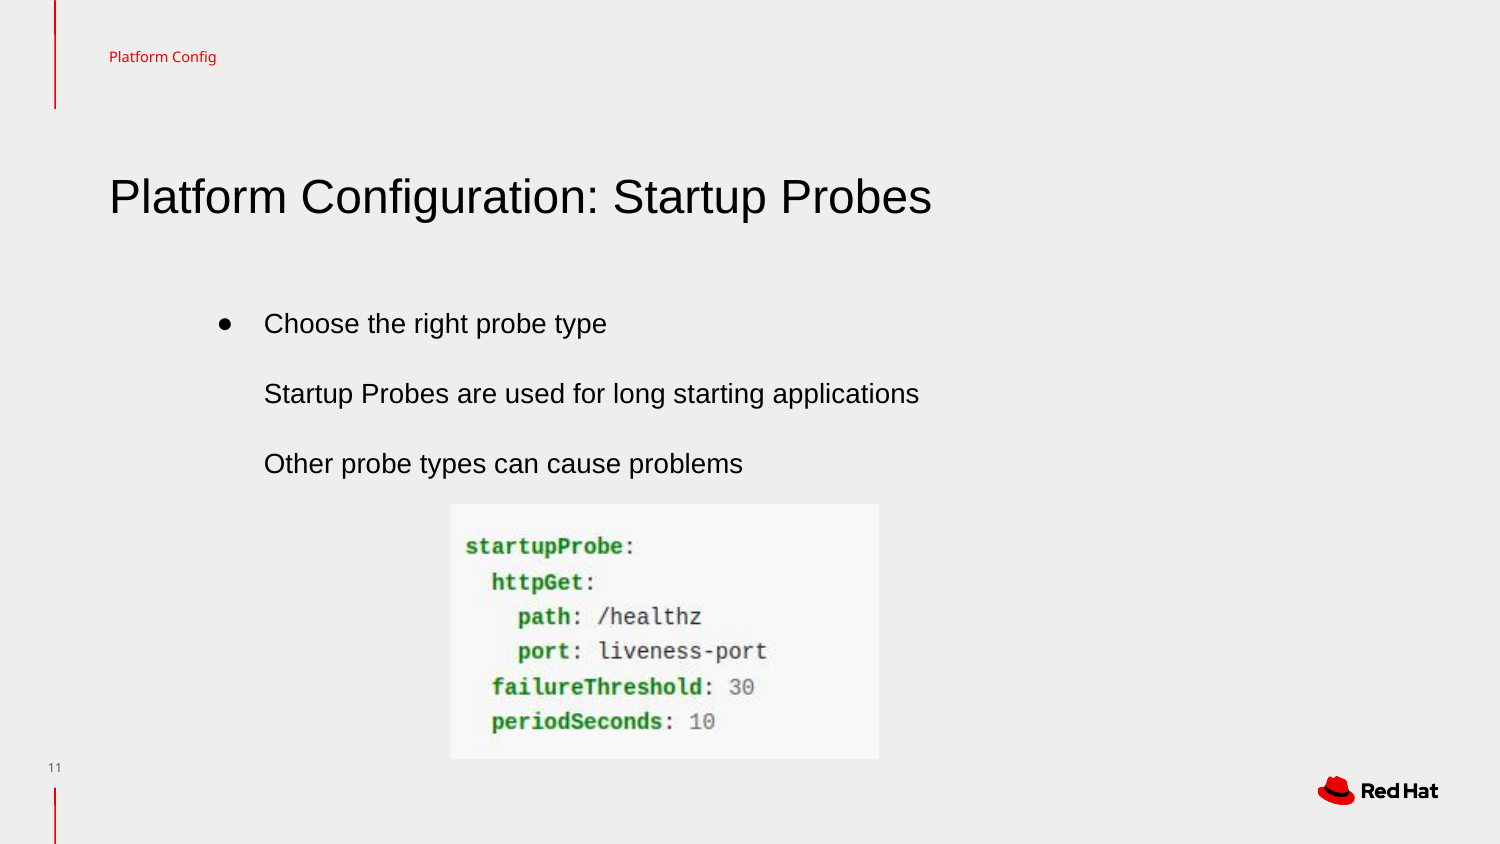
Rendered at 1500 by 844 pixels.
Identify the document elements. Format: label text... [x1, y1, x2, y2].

subtitle Platform Config [55, 6, 689, 108]
title Platform Configuration: Startup Probes [55, 145, 1285, 265]
picture [451, 504, 879, 760]
slide_number <number> [10, 759, 101, 777]
title Choose the right probe type Startup Probes are used for long starting applications Other probe types can cause problems [197, 269, 1401, 481]
picture [1317, 776, 1438, 805]
